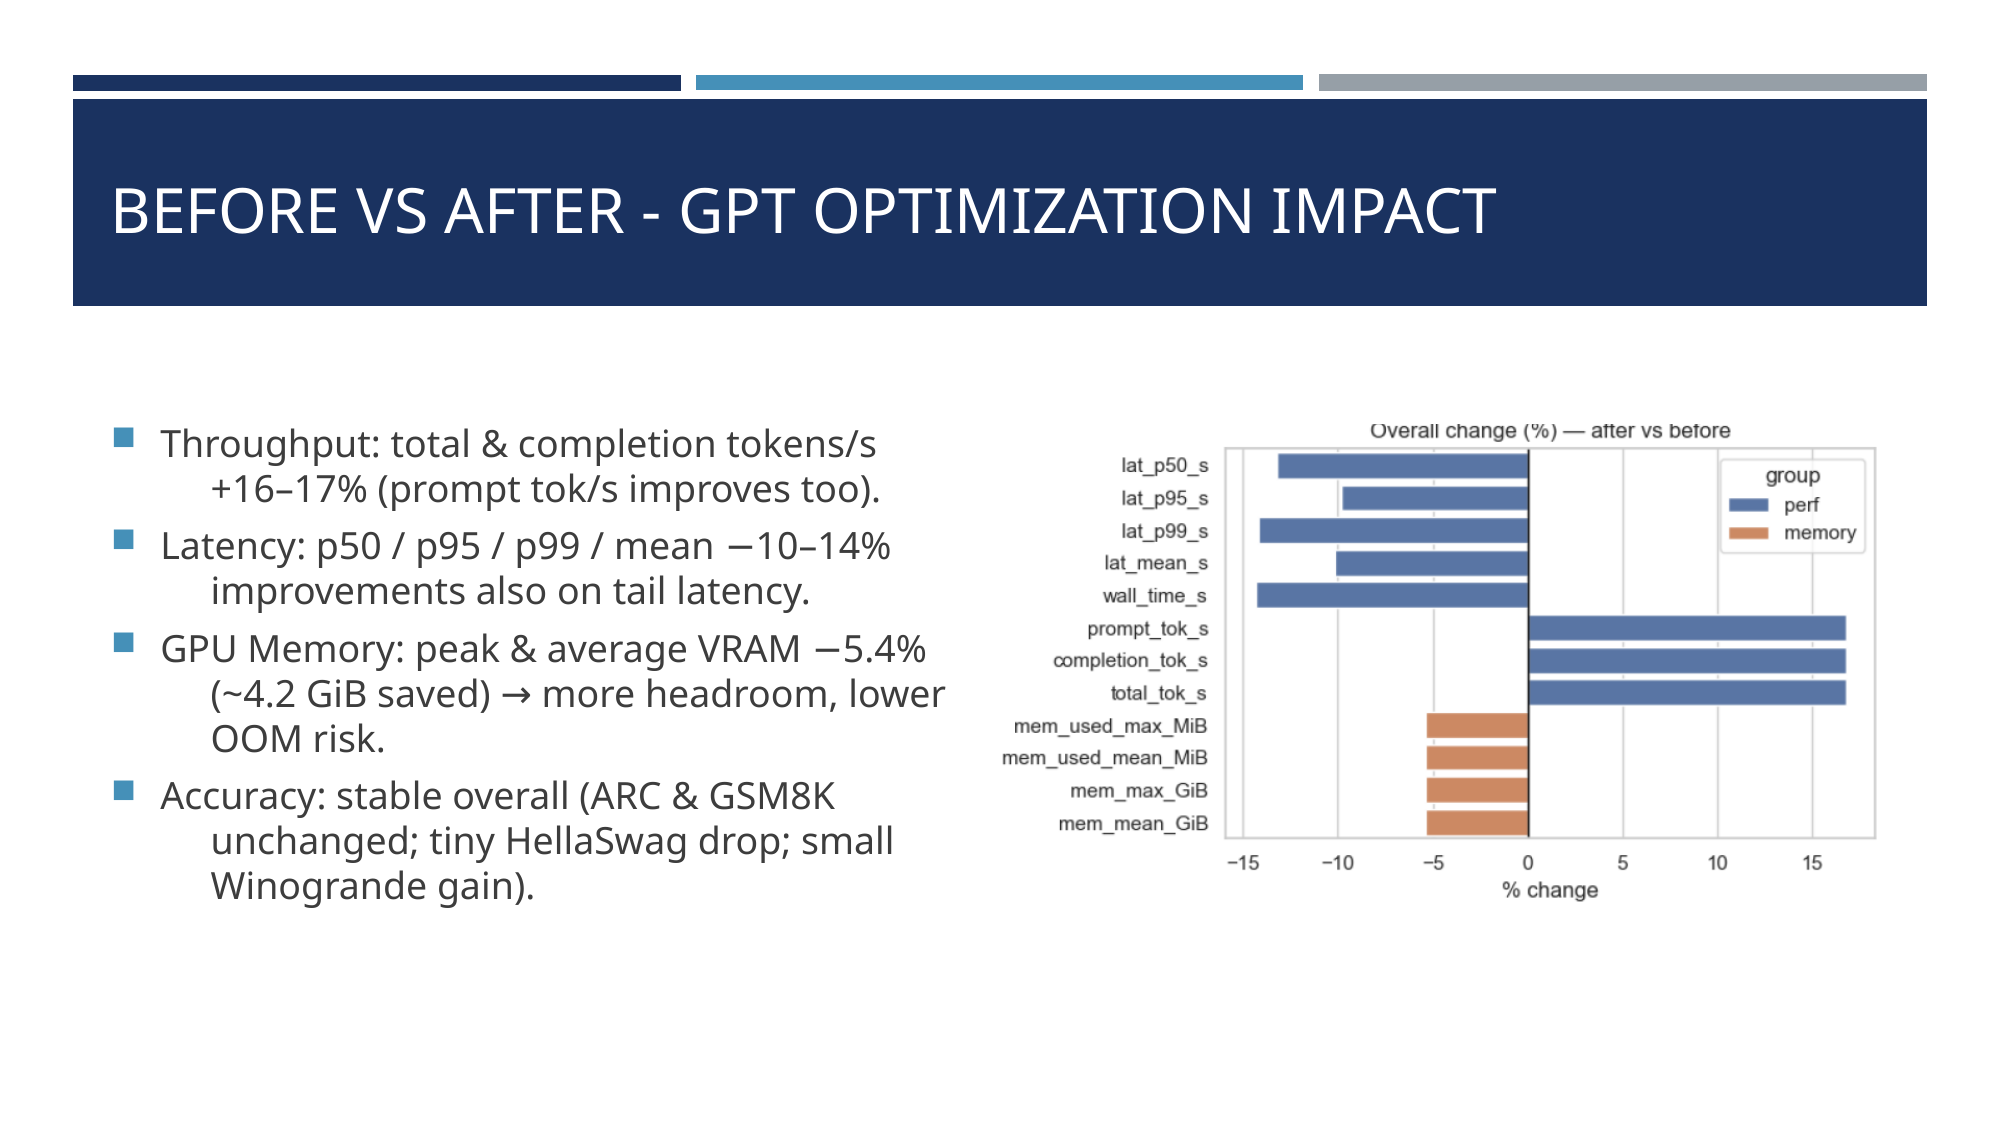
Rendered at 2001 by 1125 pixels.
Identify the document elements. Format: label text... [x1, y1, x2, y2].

title Before vs After - GPT Optimization Impact [95, 163, 1921, 255]
picture [988, 424, 1905, 903]
list Throughput: total & completion tokens/s +16–17% (prompt tok/s improves too). Latency: p50 / p95 / p99 / mean −10–14% improvements also on tail latency. GPU Memory: peak & average VRAM −5.4% (~4.2 GiB saved) → more headroom, lower OOM risk. Accuracy: stable overall (ARC & GSM8K unchanged; tiny HellaSwag drop; small Winogrande gain). [95, 365, 985, 962]
